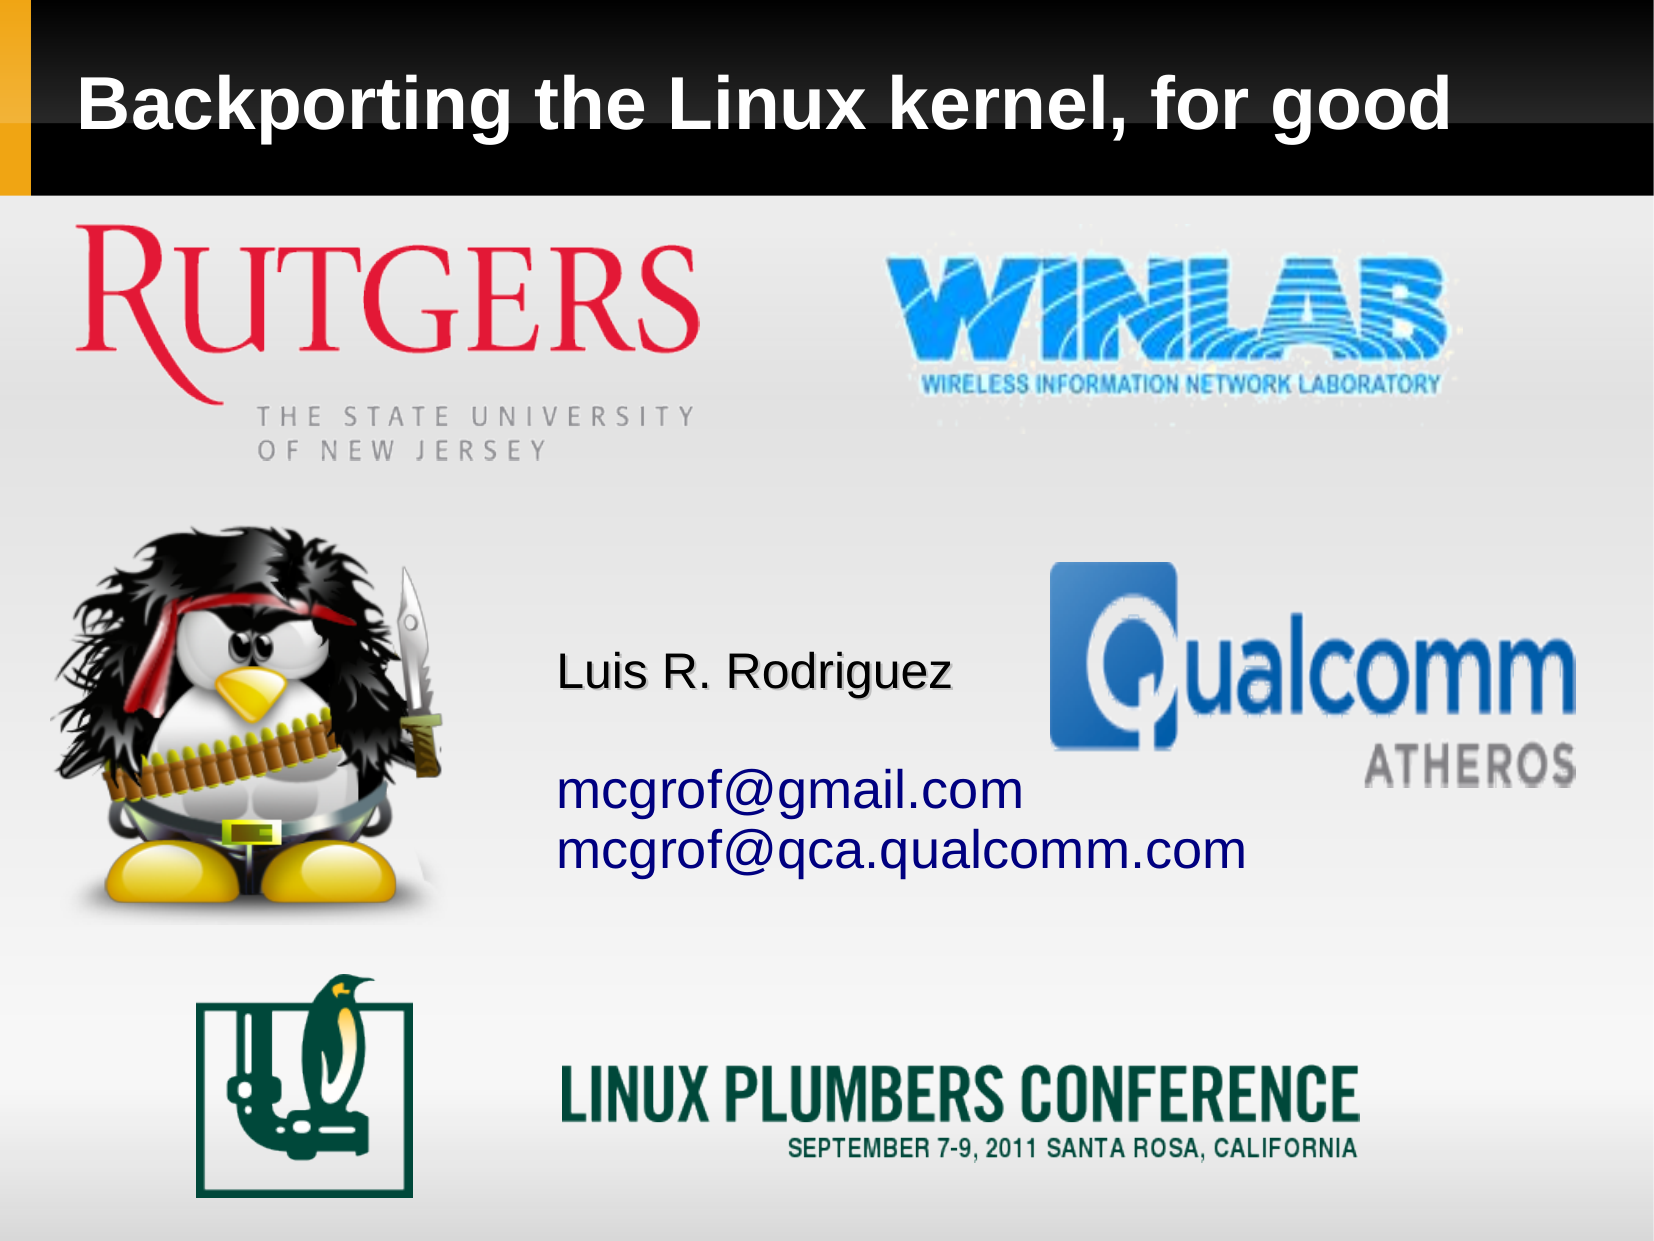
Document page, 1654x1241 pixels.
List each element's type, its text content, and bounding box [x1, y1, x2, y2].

list [82, 290, 1571, 1109]
title Backporting the Linux kernel, for good [76, 0, 1565, 208]
text_box Luis R. Rodriguez mcgrof@gmail.com mcgrof@qca.qualcomm.com [541, 635, 1330, 899]
picture [0, 0, 1654, 1241]
